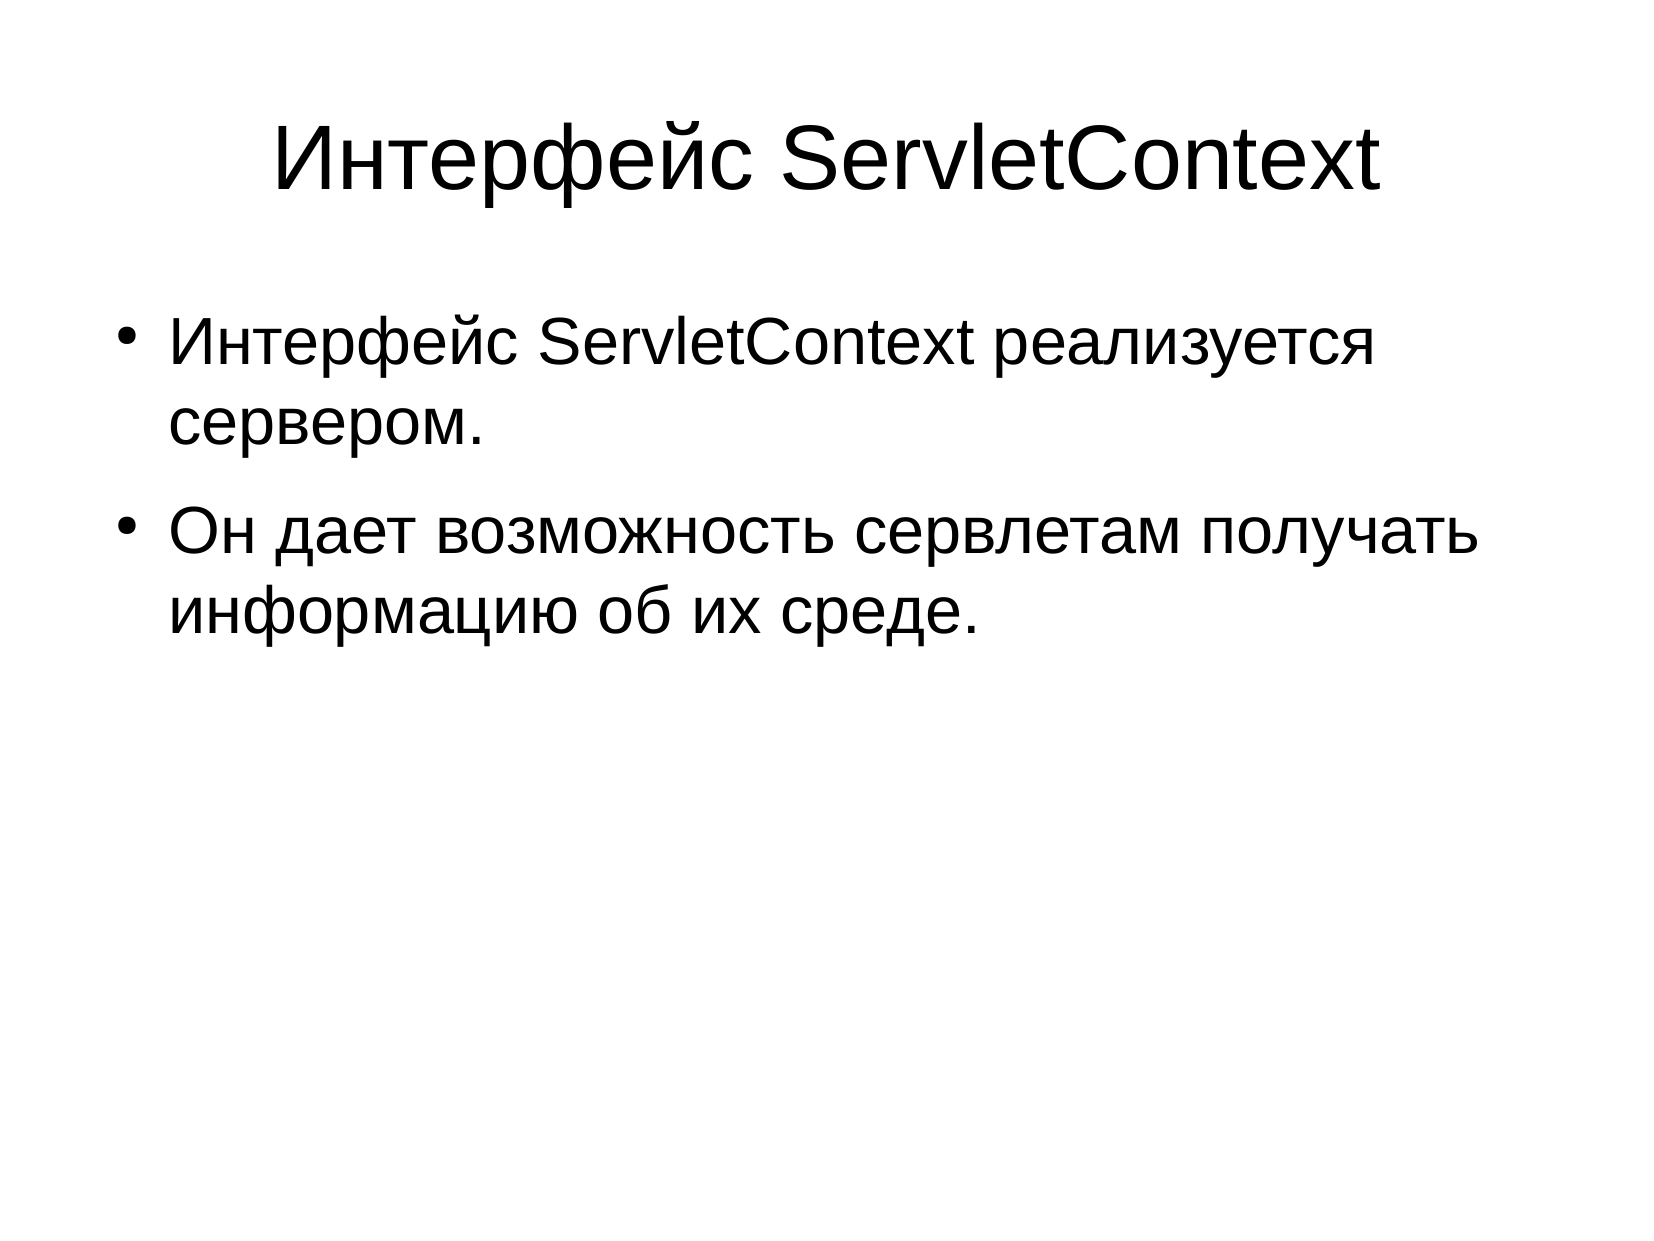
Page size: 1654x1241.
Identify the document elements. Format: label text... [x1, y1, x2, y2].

list Интерфейс ServletContext реализуется сервером. Он дает возможность сервлетам получать информацию об их среде. [82, 290, 1571, 1010]
title Интерфейс ServletContext [82, 49, 1571, 257]
